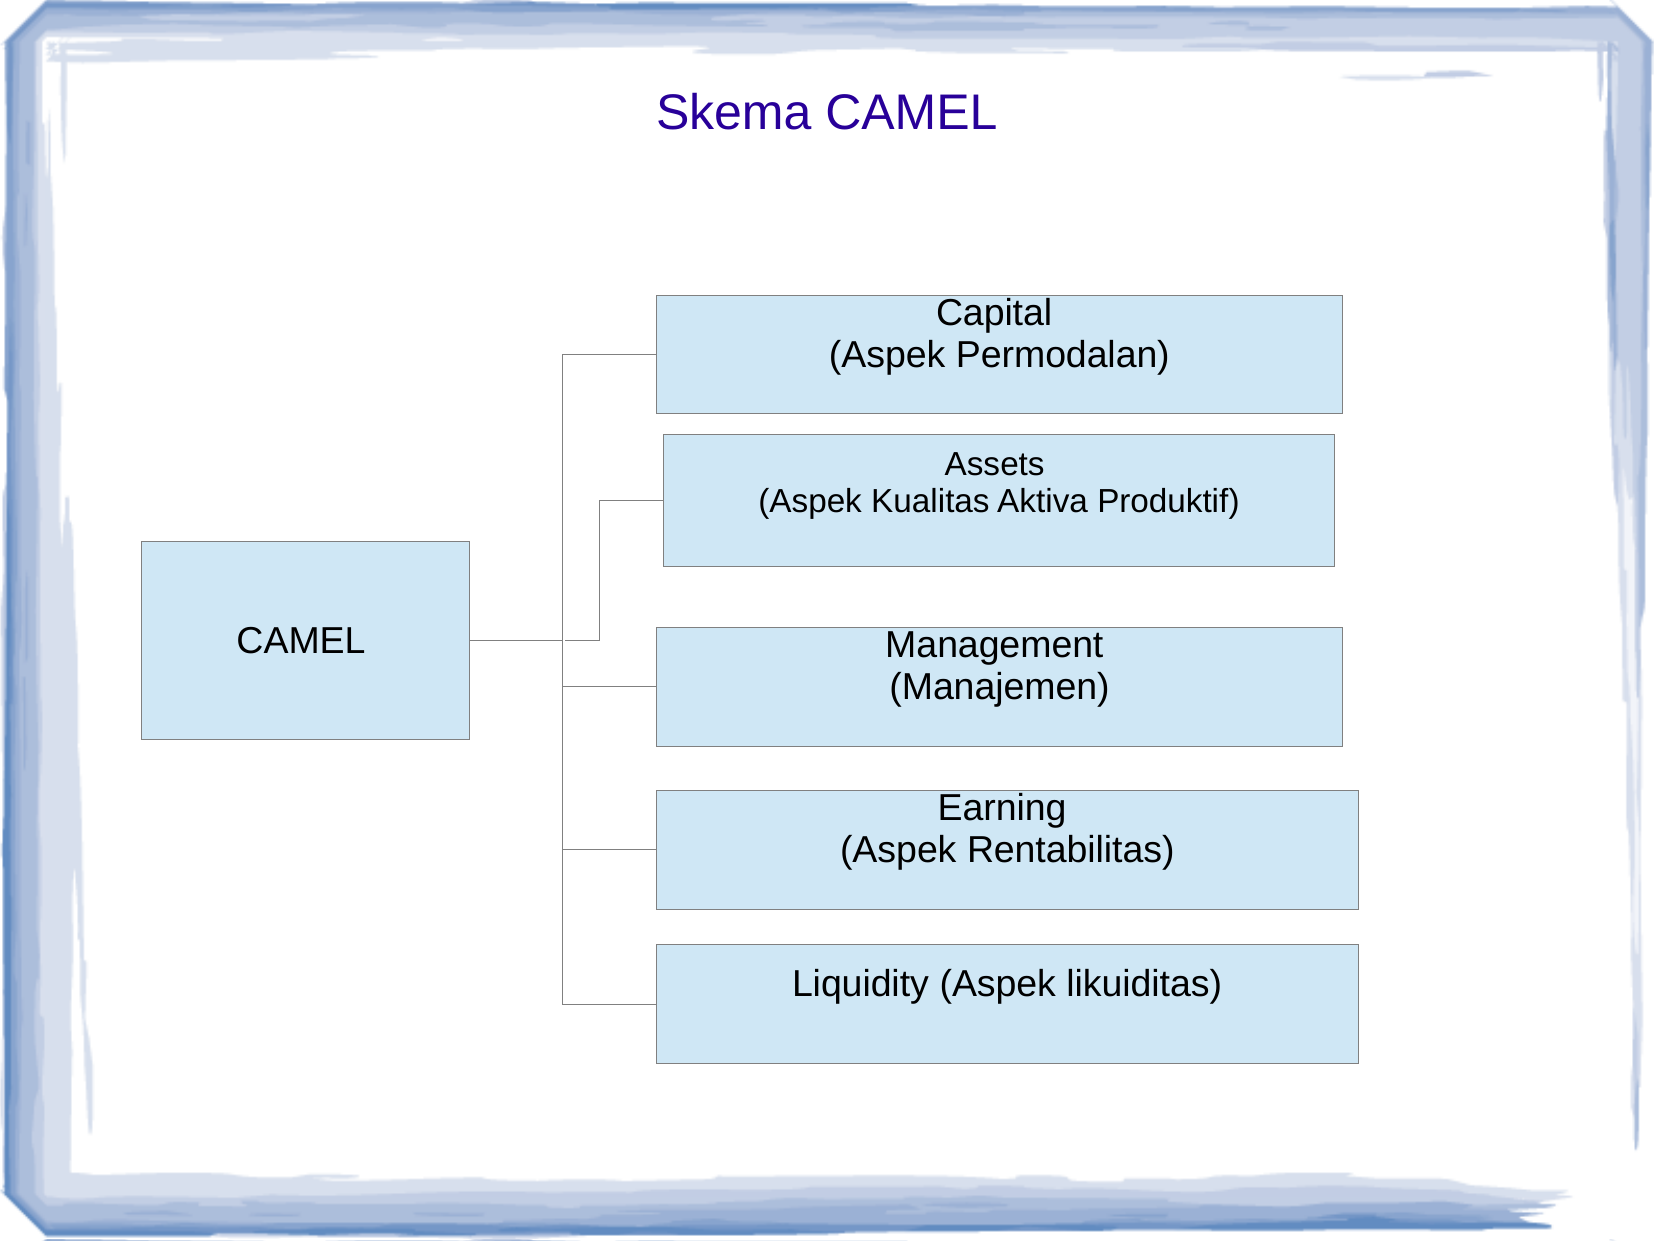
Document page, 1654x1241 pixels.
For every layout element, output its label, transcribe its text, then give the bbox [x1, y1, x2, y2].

text_box Liquidity (Aspek likuiditas) [656, 944, 1359, 1064]
text_box Earning (Aspek Rentabilitas) [656, 790, 1359, 910]
text_box CAMEL [141, 541, 470, 740]
text_box Management (Manajemen) [656, 627, 1343, 747]
text_box Capital (Aspek Permodalan) [656, 295, 1343, 414]
title Skema CAMEL [59, 61, 1595, 219]
picture [0, 0, 1654, 1241]
text_box Assets (Aspek Kualitas Aktiva Produktif) [663, 434, 1335, 567]
